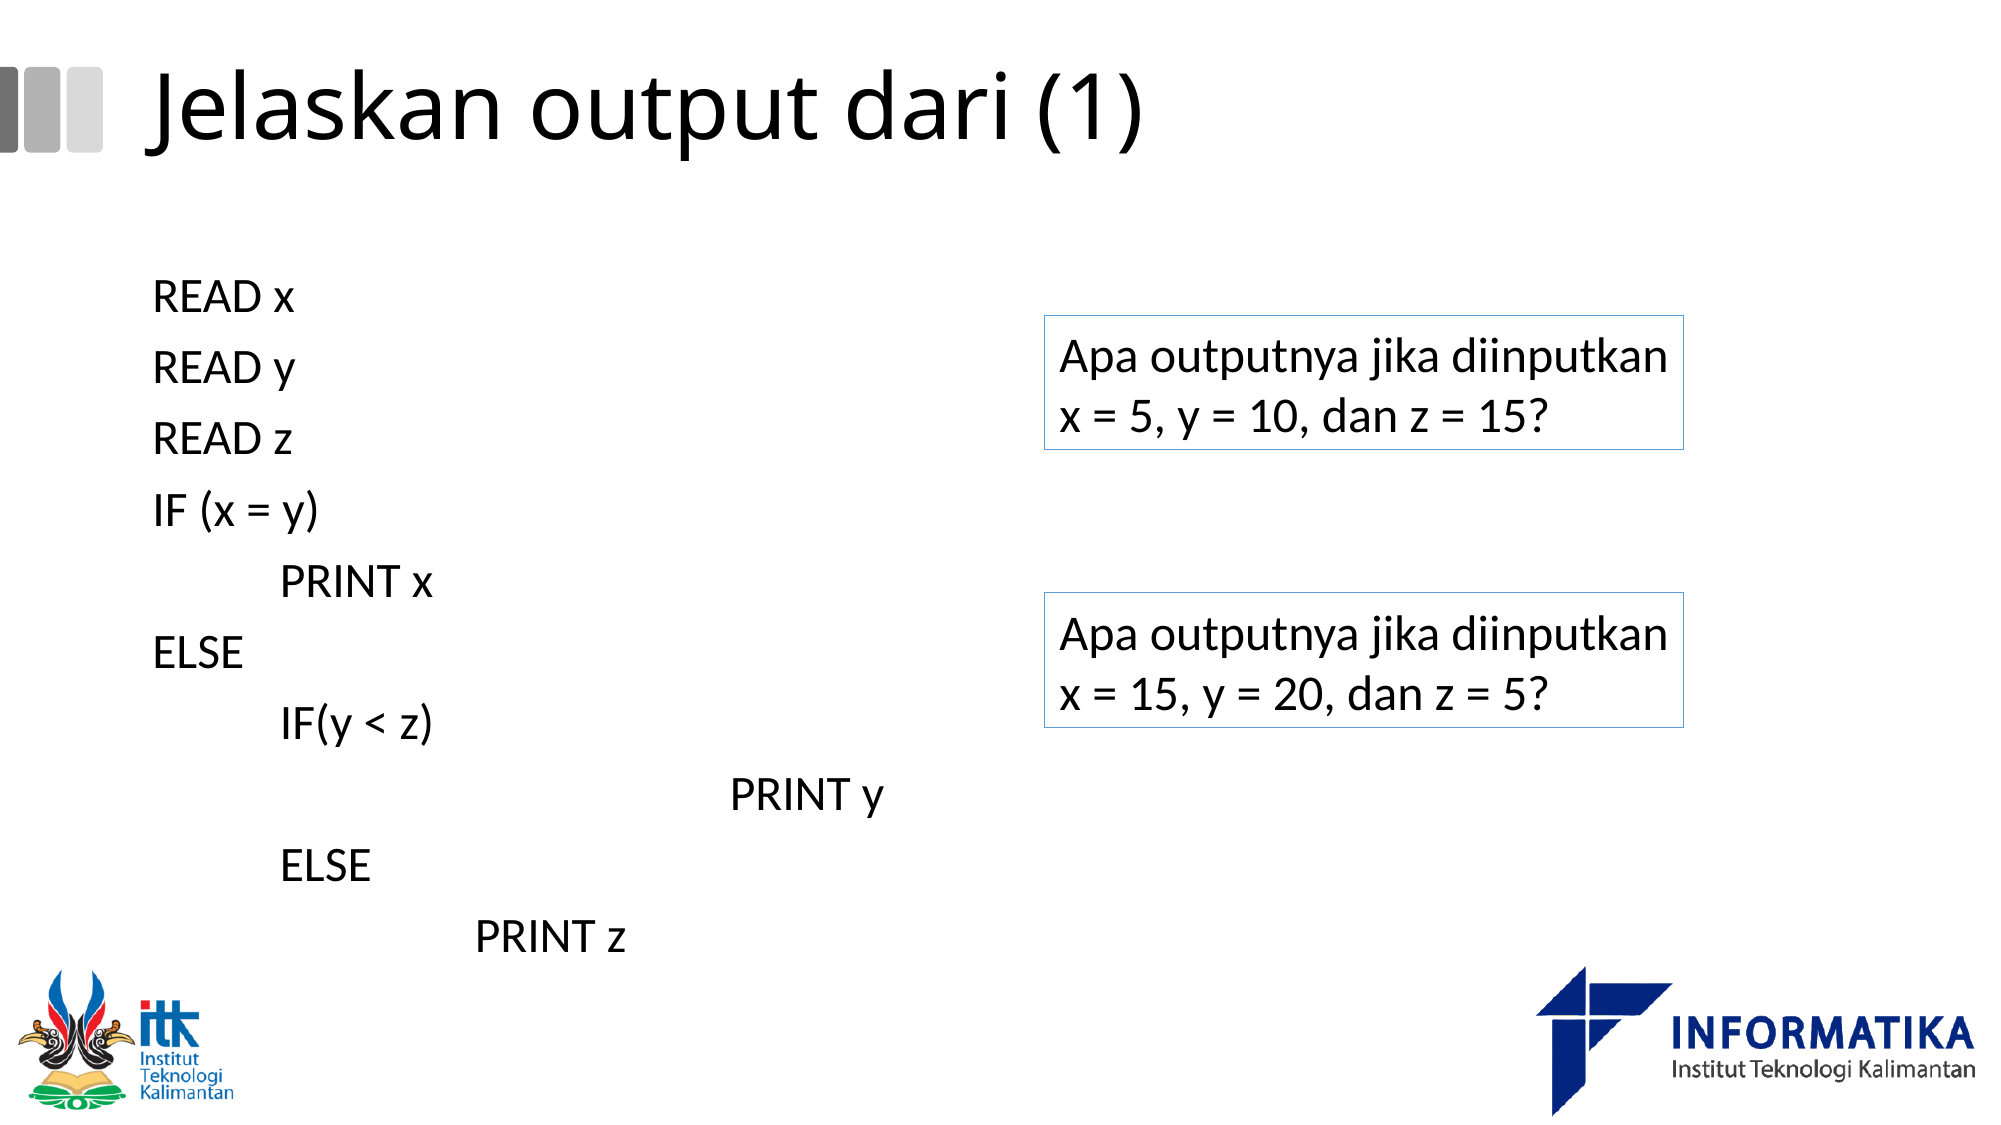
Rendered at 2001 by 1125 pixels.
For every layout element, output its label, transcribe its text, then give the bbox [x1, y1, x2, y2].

picture [1534, 965, 1976, 1118]
title Jelaskan output dari (1) [137, 1, 1863, 219]
list READ x READ y READ z IF (x = y) PRINT x ELSE IF(y < z) PRINT y ELSE PRINT z [137, 262, 1863, 977]
text_box Apa outputnya jika diinputkan x = 15, y = 20, dan z = 5? [1044, 592, 1684, 728]
text_box Apa outputnya jika diinputkan x = 5, y = 10, dan z = 15? [1044, 315, 1684, 450]
picture [0, 935, 252, 1125]
